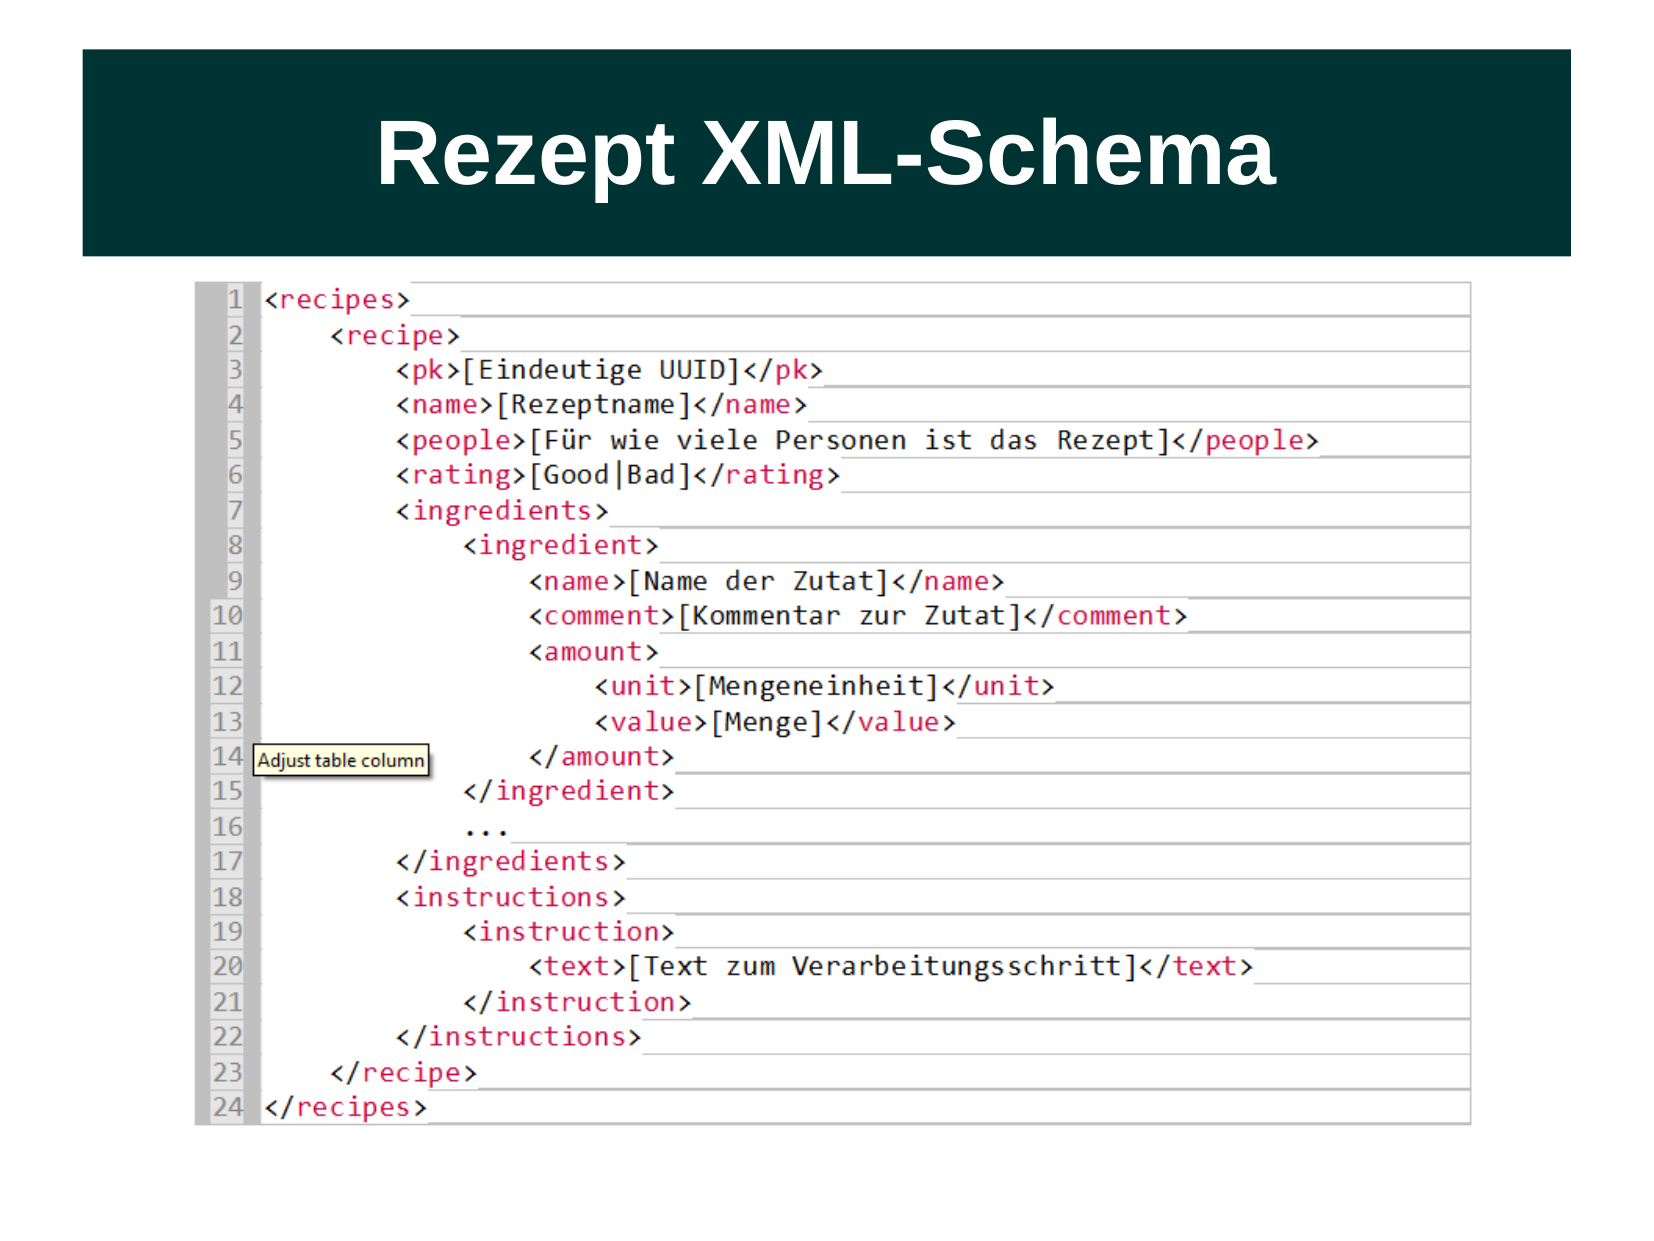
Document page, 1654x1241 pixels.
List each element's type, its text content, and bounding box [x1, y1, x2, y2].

title Rezept XML-Schema [82, 49, 1571, 257]
picture [181, 271, 1489, 1135]
